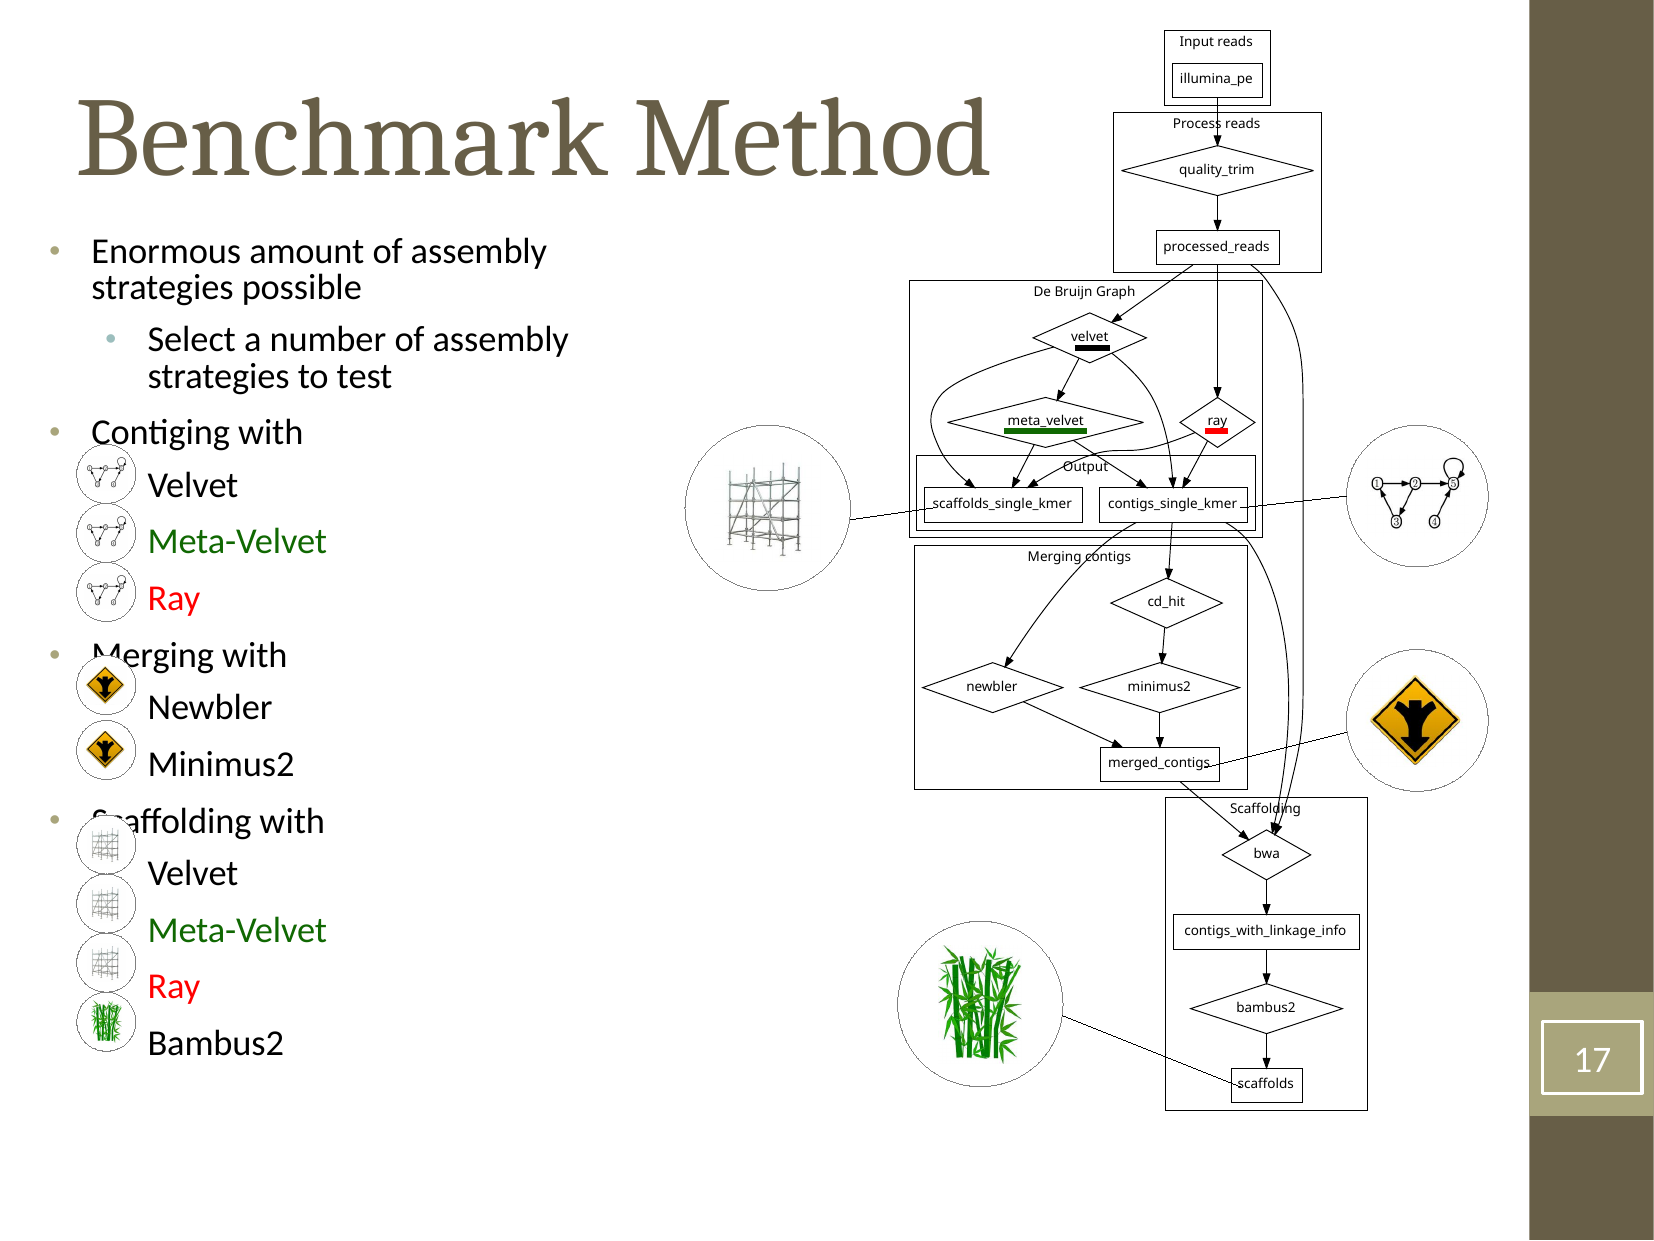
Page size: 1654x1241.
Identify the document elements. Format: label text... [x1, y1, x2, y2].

picture [1365, 455, 1469, 537]
picture [84, 666, 127, 705]
picture [938, 945, 1022, 1064]
picture [84, 456, 128, 491]
text_box [76, 655, 136, 715]
text_box [684, 425, 851, 591]
picture [87, 884, 126, 923]
text_box [897, 921, 1064, 1087]
list Enormous amount of assembly strategies possible Select a number of assembly strategies to test Contiging with Velvet Meta-Velvet Ray Merging with Newbler Minimus2 Scaffolding with Velvet Meta-Velvet Ray Bambus2 [35, 236, 579, 1075]
picture [84, 574, 128, 609]
picture [897, 18, 1379, 1123]
text_box [76, 814, 136, 1052]
picture [87, 825, 126, 864]
picture [87, 943, 126, 982]
text_box [1346, 649, 1489, 792]
text_box [1346, 425, 1489, 567]
picture [84, 731, 127, 770]
picture [714, 454, 821, 562]
picture [1365, 675, 1467, 767]
text_box [76, 720, 136, 780]
picture [91, 1000, 122, 1043]
picture [84, 515, 128, 550]
text_box [76, 444, 136, 622]
title Benchmark Method [75, 73, 1326, 205]
